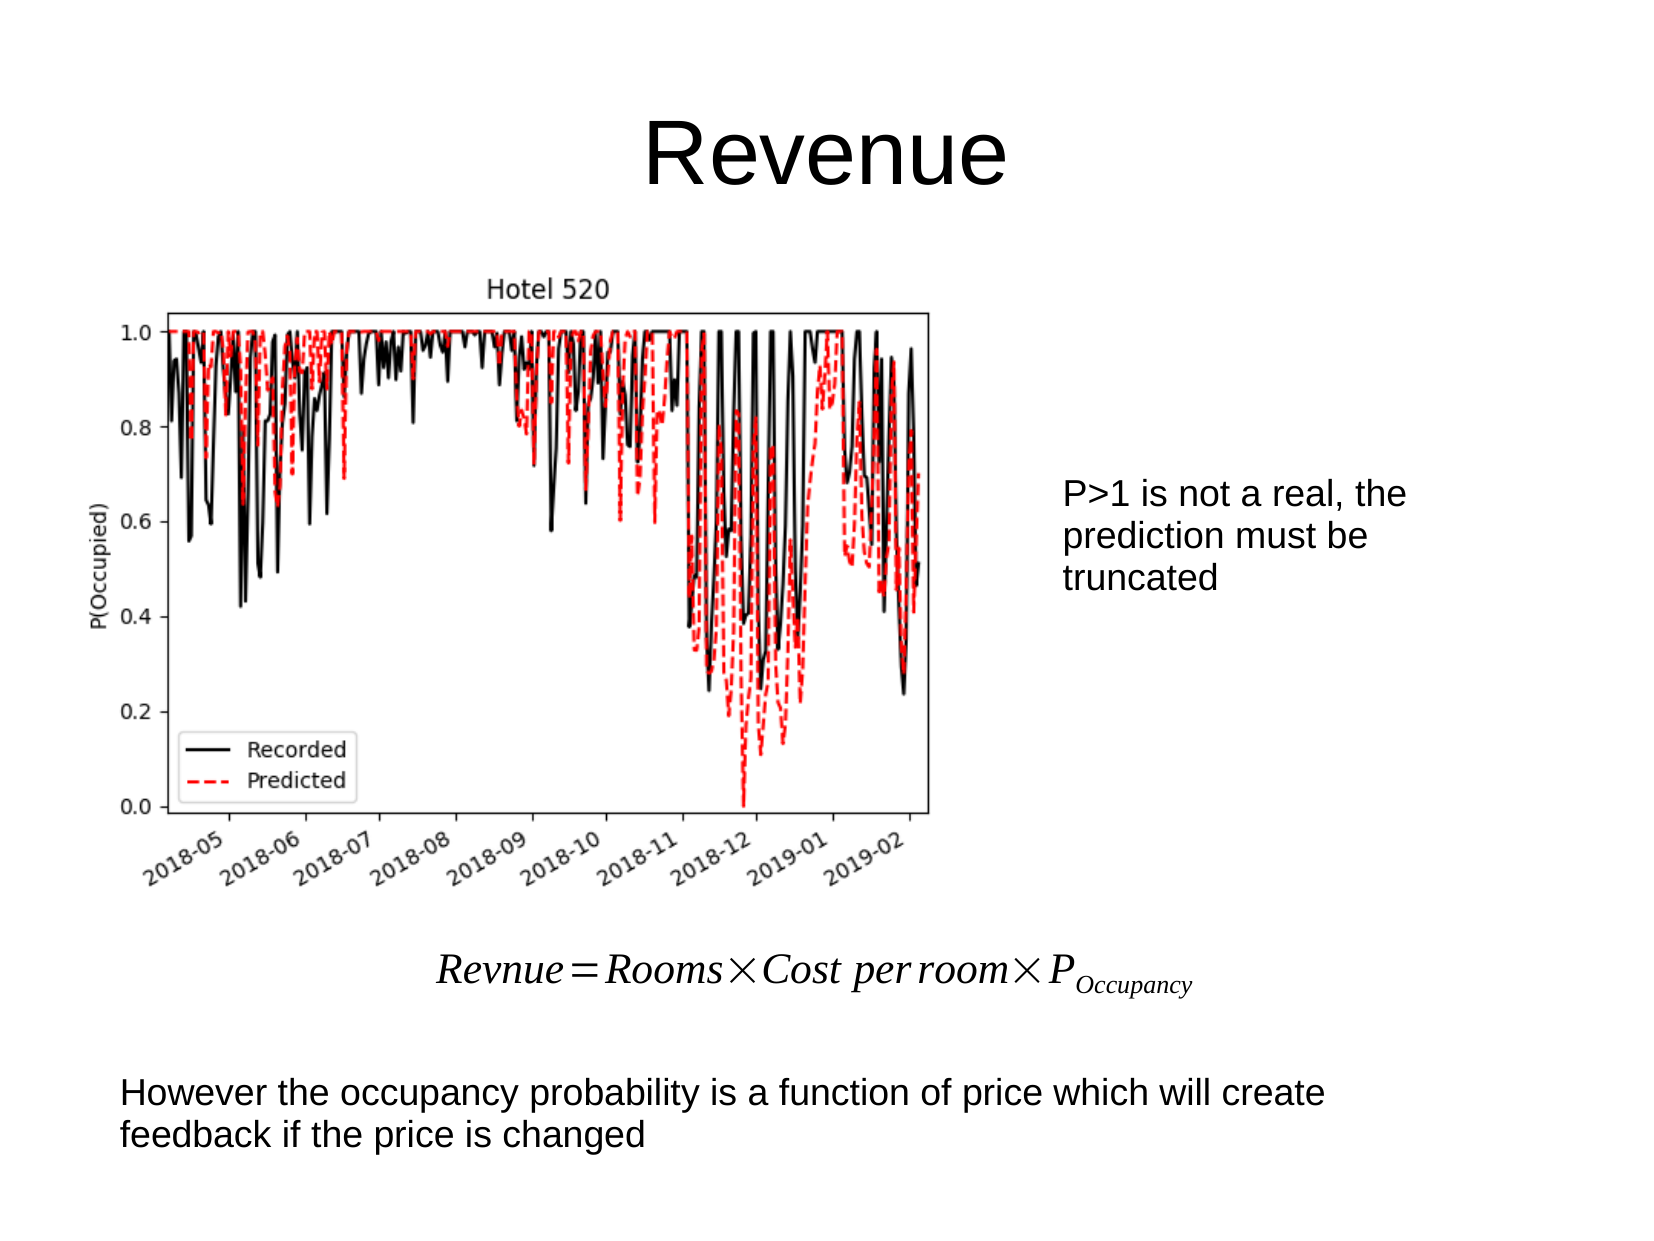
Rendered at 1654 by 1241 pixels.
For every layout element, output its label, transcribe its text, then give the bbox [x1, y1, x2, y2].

text_box However the occupancy probability is a function of price which will create feedback if the price is changed [105, 1063, 1352, 1163]
chart [428, 945, 1201, 1000]
text_box P>1 is not a real, the prediction must be truncated [1047, 465, 1501, 736]
title Revenue [82, 49, 1571, 257]
picture [45, 224, 1026, 961]
